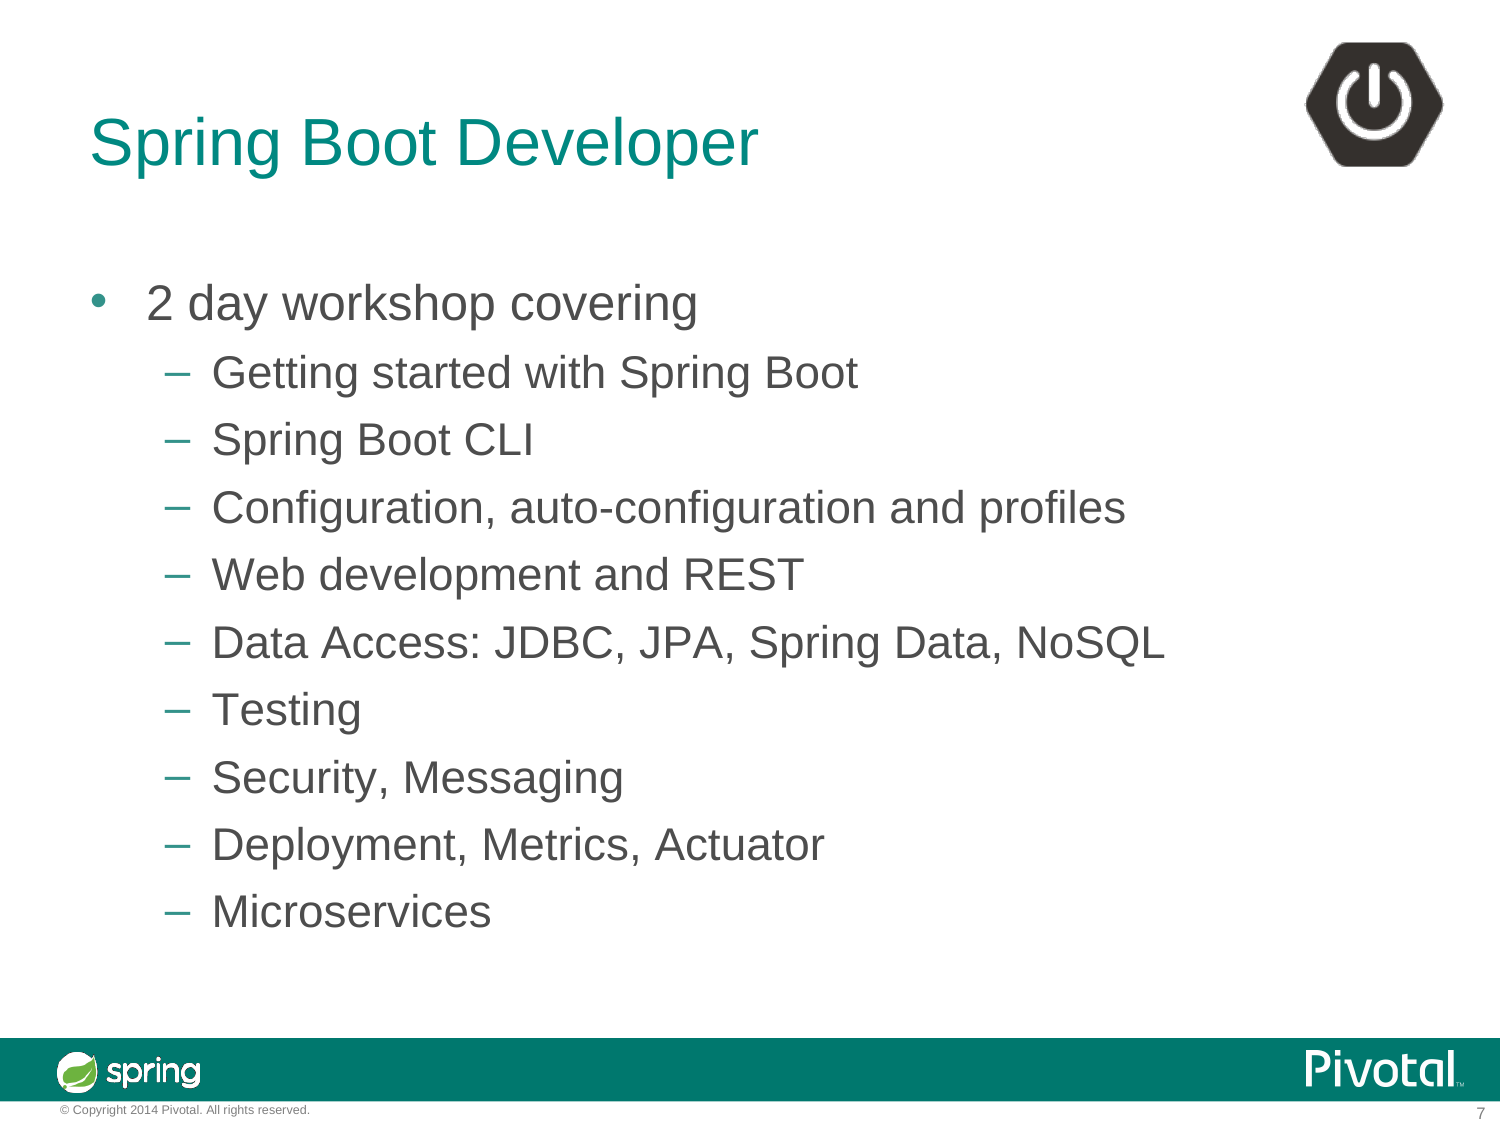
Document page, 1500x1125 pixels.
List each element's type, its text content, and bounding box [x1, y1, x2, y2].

picture [32, 1041, 210, 1103]
picture [1275, 29, 1470, 193]
list 2 day workshop covering Getting started with Spring Boot Spring Boot CLI Configuration, auto-configuration and profiles Web development and REST Data Access: JDBC, JPA, Spring Data, NoSQL Testing Security, Messaging Deployment, Metrics, Actuator Microservices [75, 262, 1426, 950]
title Spring Boot Developer [75, 45, 1426, 233]
picture [1306, 1050, 1464, 1087]
